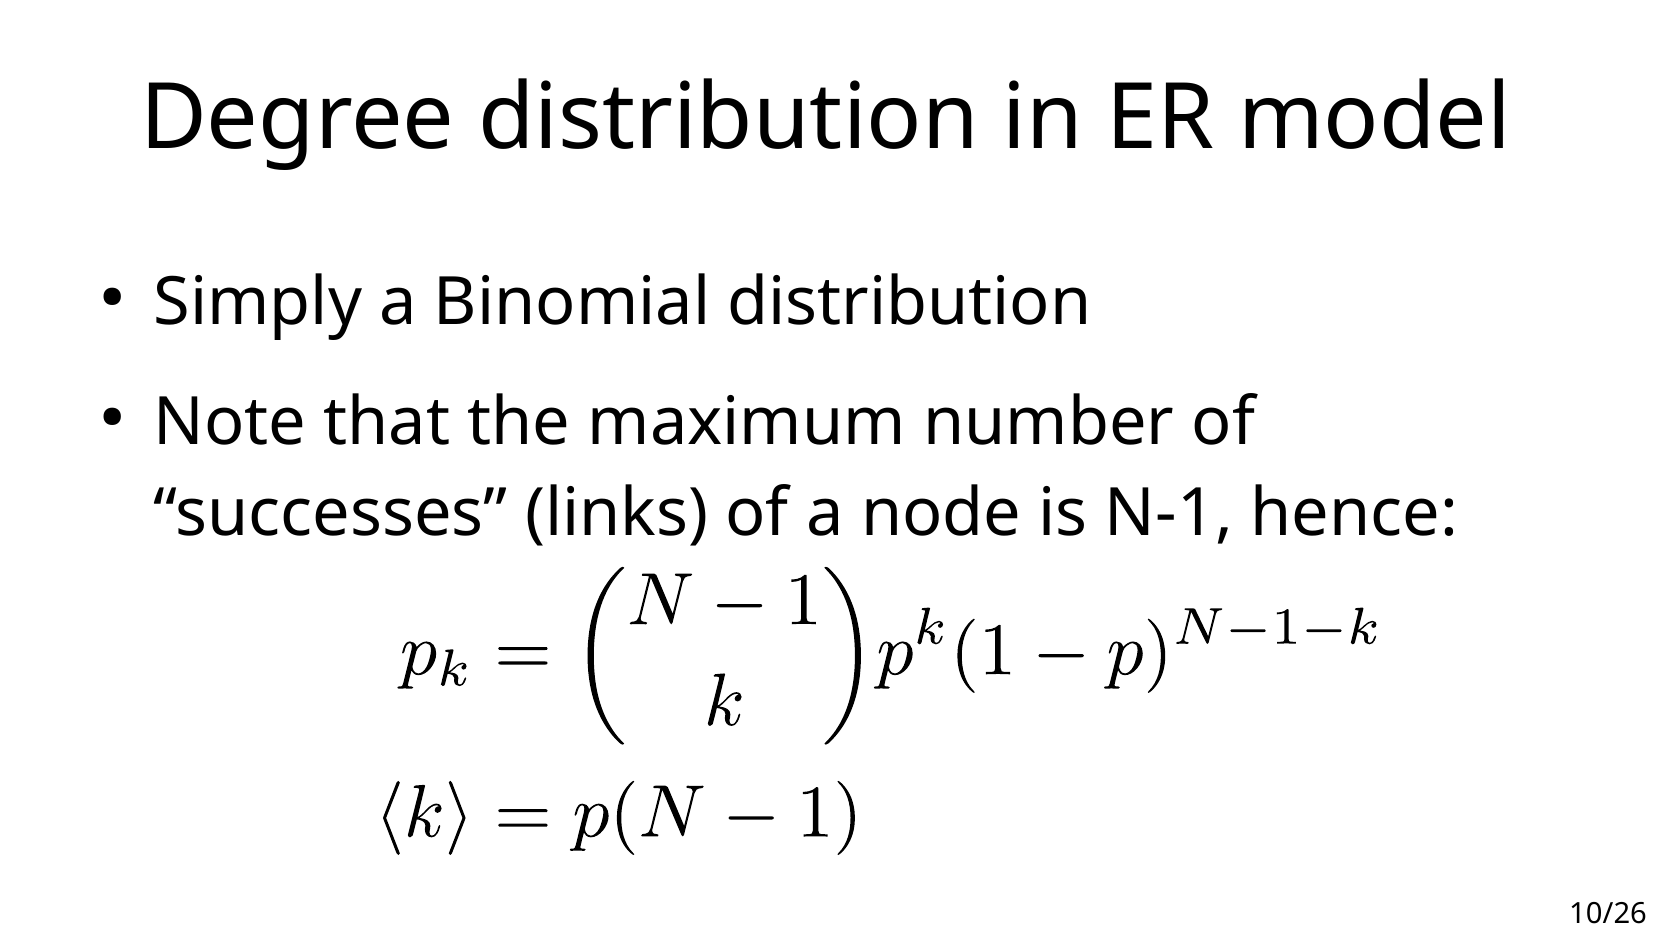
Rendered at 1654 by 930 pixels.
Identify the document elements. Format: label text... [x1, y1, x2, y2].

title Degree distribution in ER model [82, 1, 1571, 225]
text_box [375, 566, 1381, 856]
list Simply a Binomial distribution Note that the maximum number of “successes” (links) of a node is N-1, hence: [82, 252, 1571, 793]
